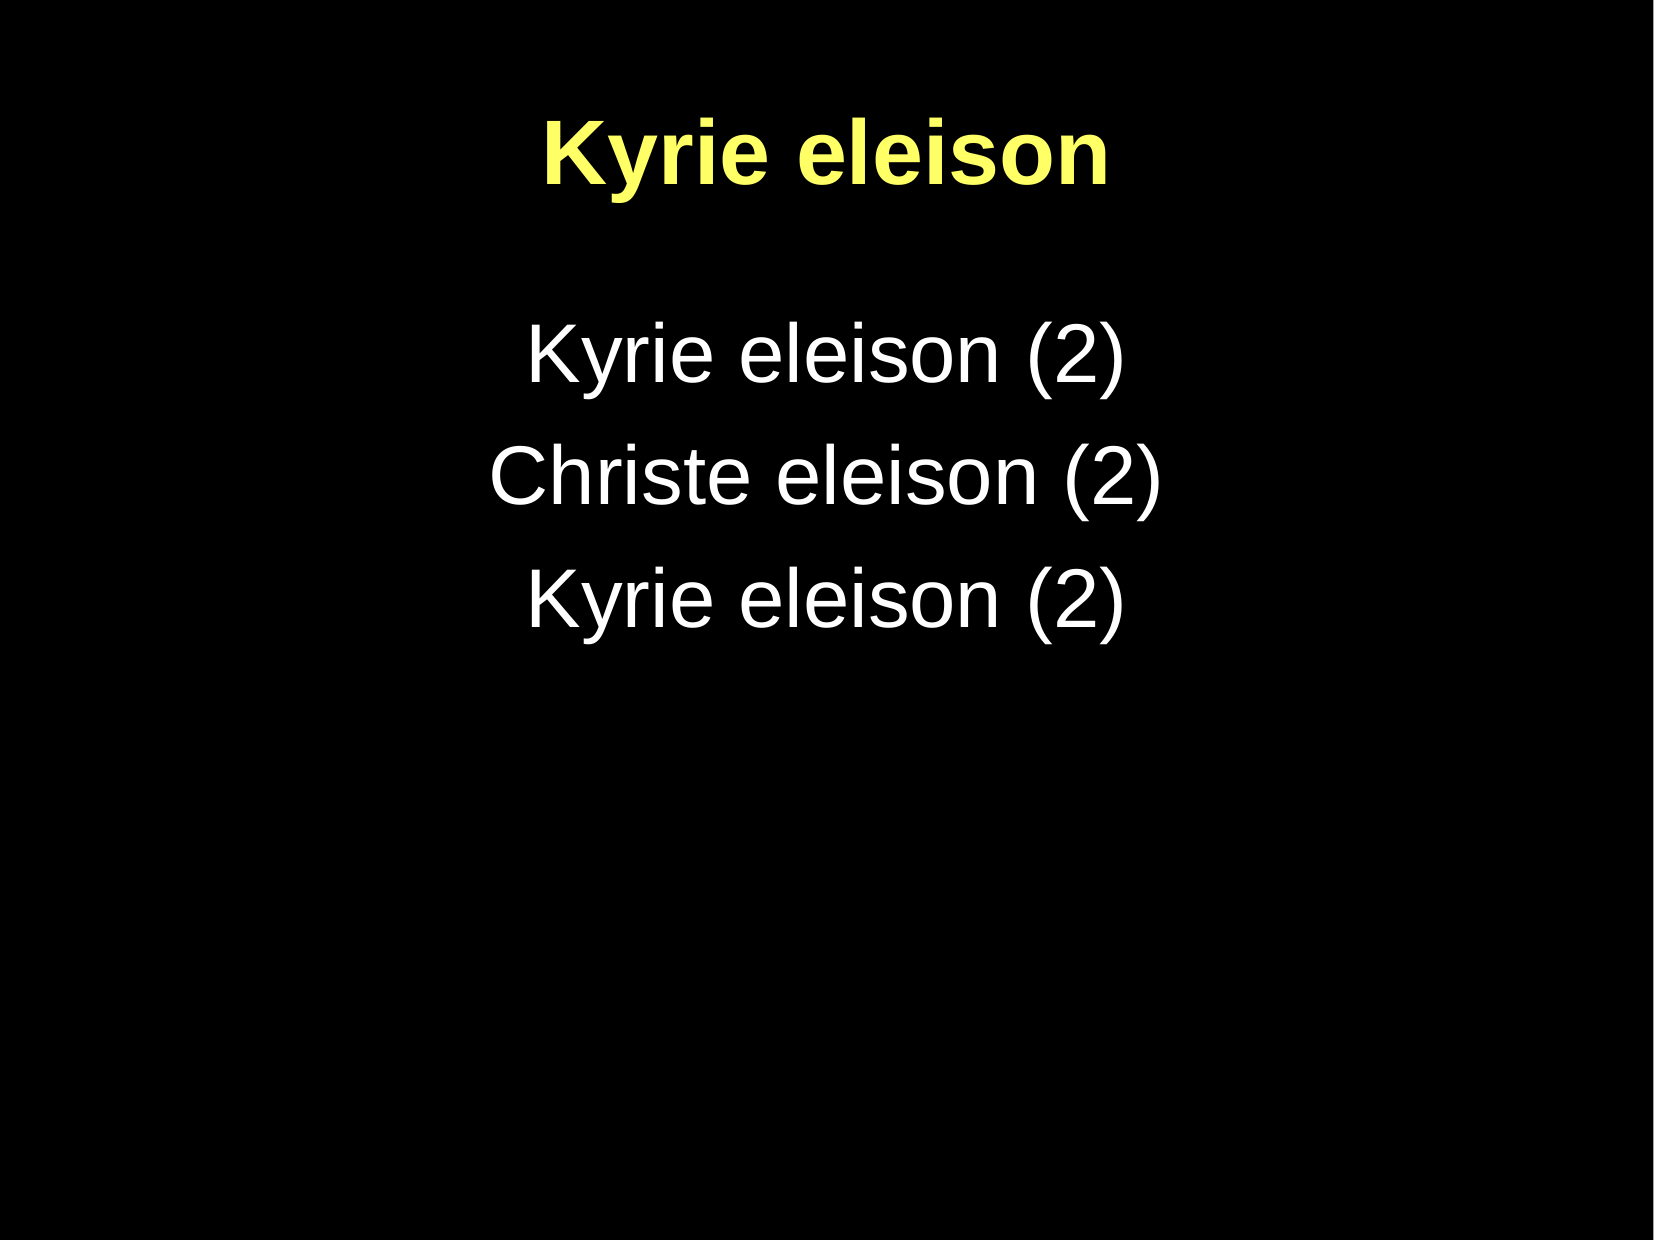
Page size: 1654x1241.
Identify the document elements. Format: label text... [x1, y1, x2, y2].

list Kyrie eleison (2) Christe eleison (2) Kyrie eleison (2) [0, 307, 1654, 1027]
title Kyrie eleison [82, 49, 1571, 257]
